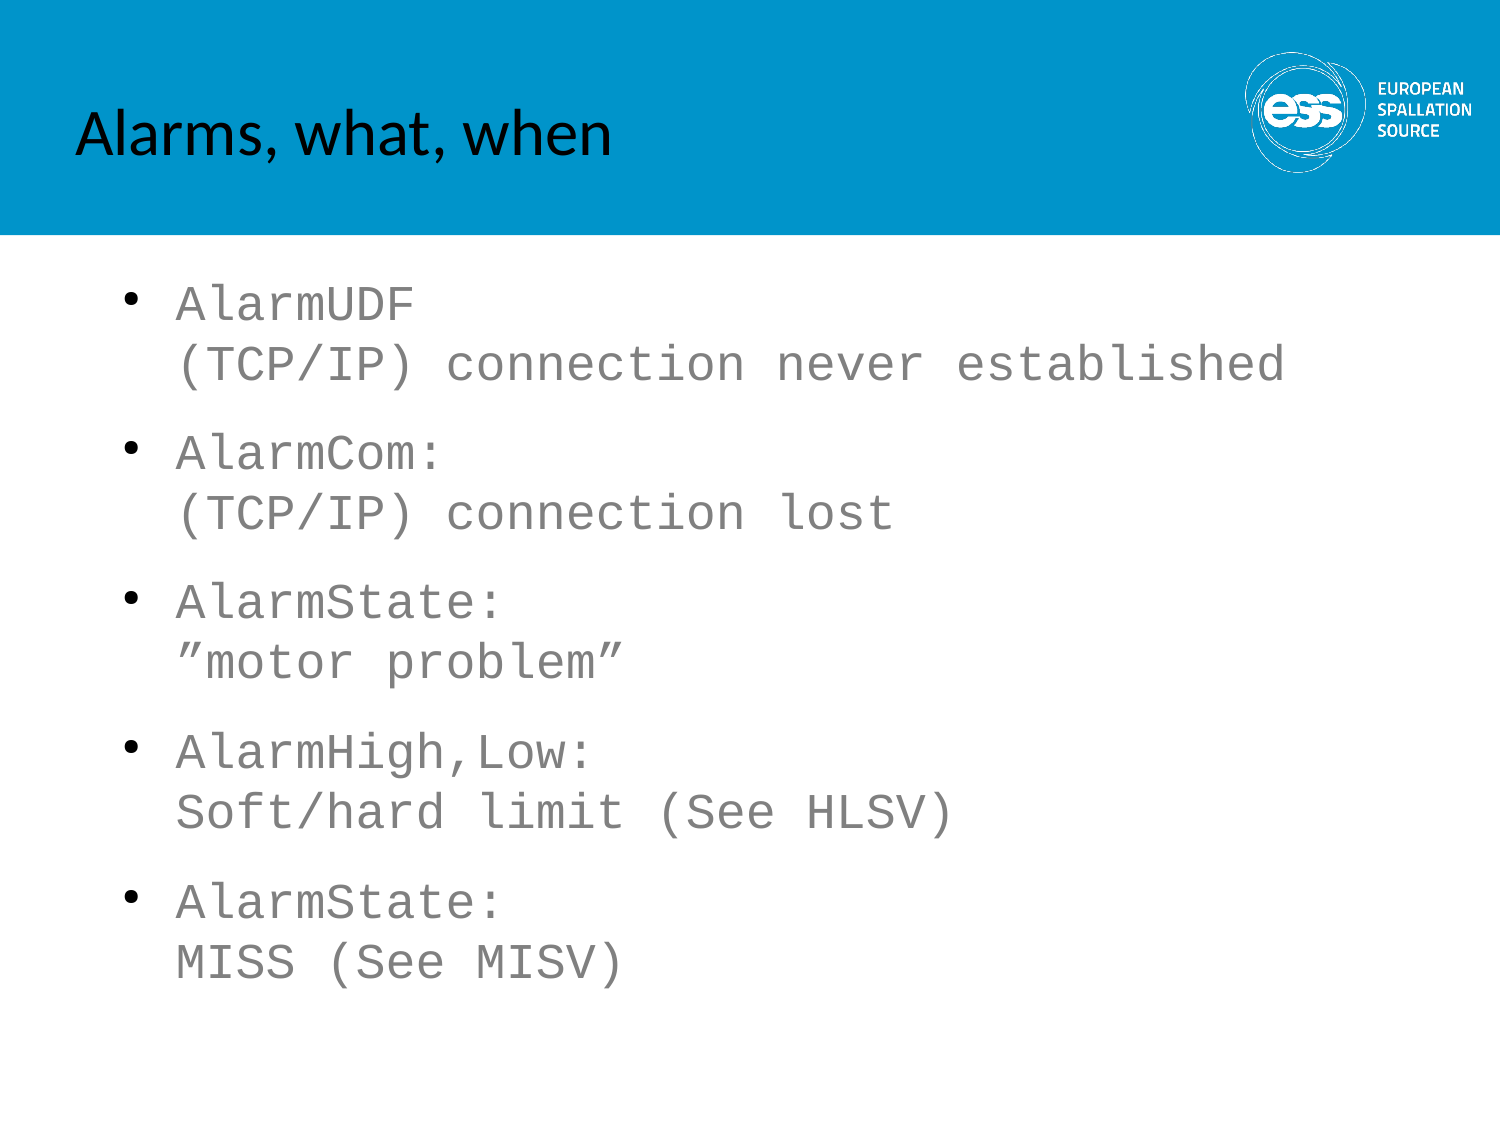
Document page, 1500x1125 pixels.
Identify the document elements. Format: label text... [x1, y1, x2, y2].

picture [1422, 125, 1428, 134]
picture [1418, 104, 1423, 115]
picture [1264, 94, 1342, 127]
list AlarmUDF (TCP/IP) connection never established AlarmCom: (TCP/IP) connection lost AlarmState: ”motor problem” AlarmHigh,Low: Soft/hard limit (See HLSV) AlarmState: MISS (See MISV) [90, 262, 1441, 1005]
picture [1398, 109, 1406, 115]
picture [1379, 83, 1385, 94]
picture [1454, 83, 1458, 94]
picture [1400, 83, 1407, 94]
picture [1432, 125, 1438, 136]
picture [1423, 83, 1430, 94]
picture [1443, 86, 1450, 93]
picture [1409, 104, 1415, 115]
picture [1389, 104, 1393, 115]
title Alarms, what, when [75, 45, 1247, 233]
picture [1436, 104, 1444, 115]
